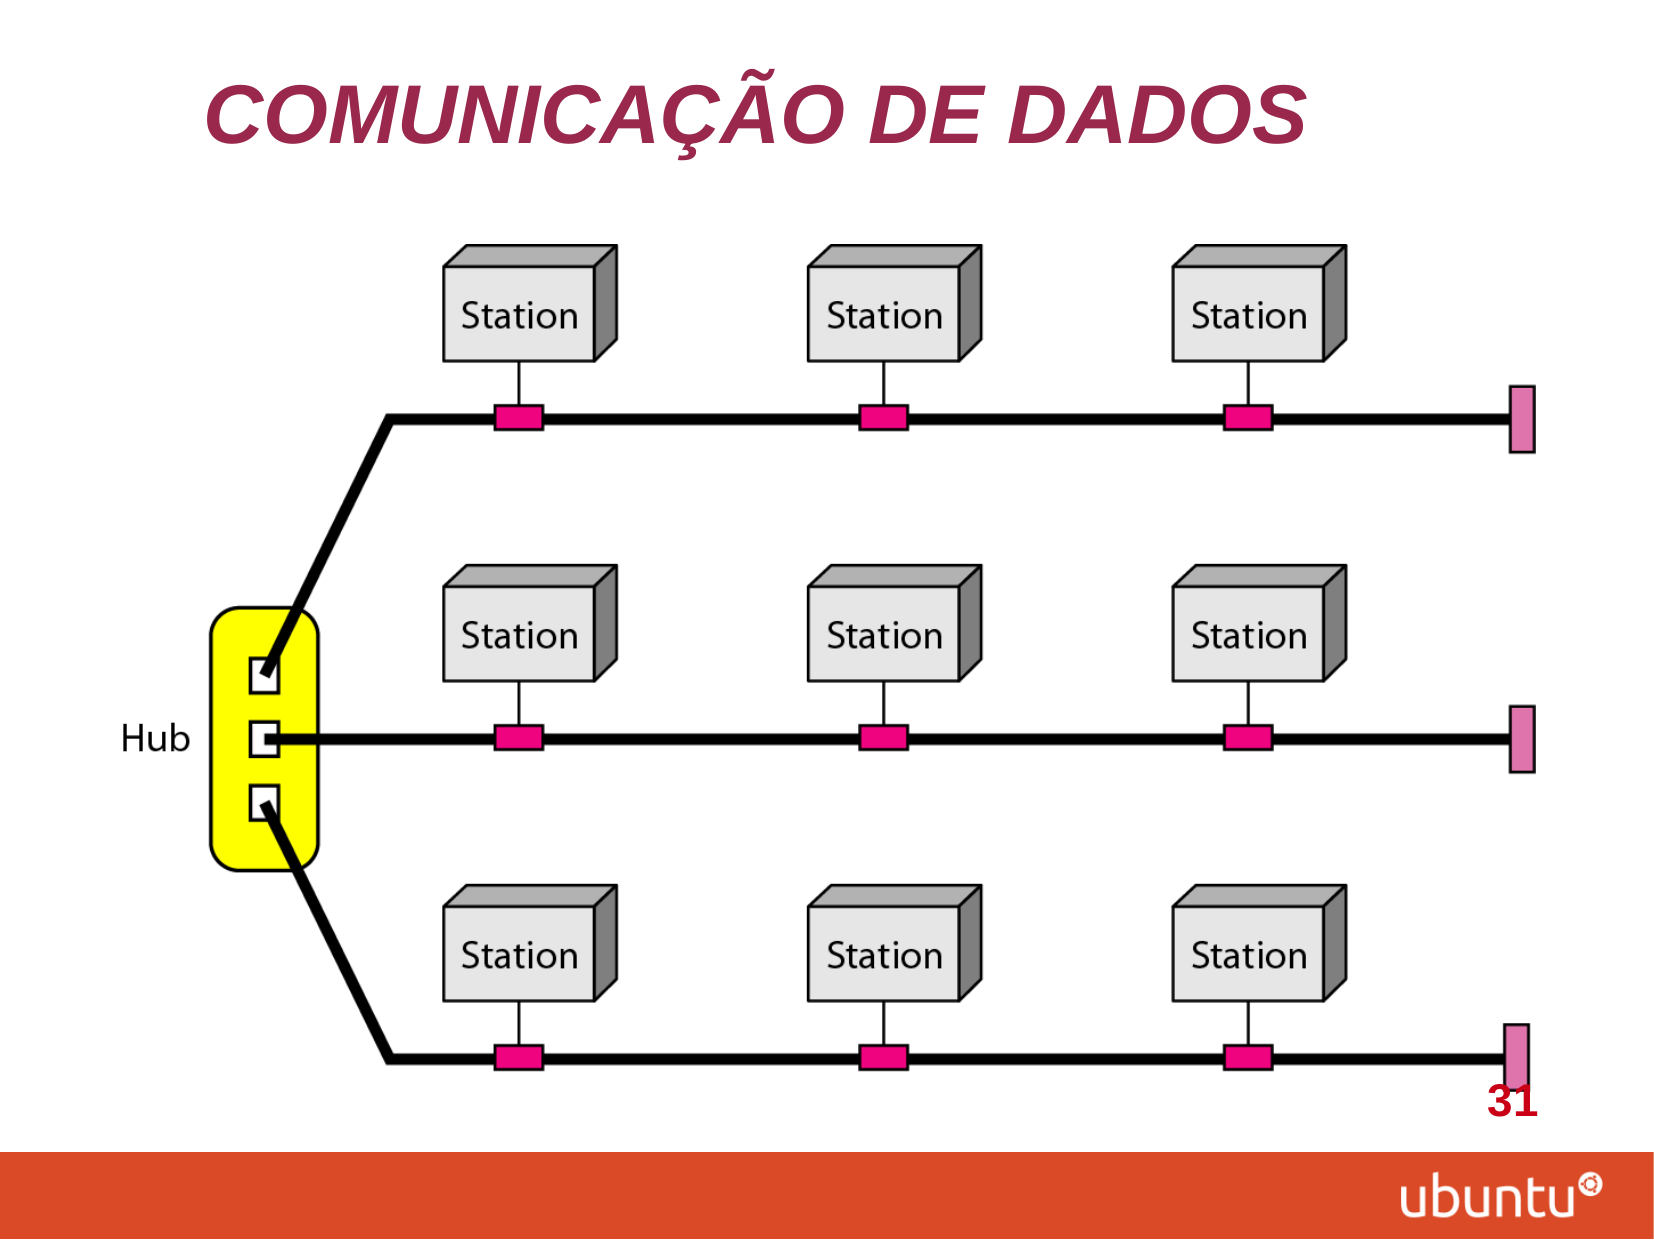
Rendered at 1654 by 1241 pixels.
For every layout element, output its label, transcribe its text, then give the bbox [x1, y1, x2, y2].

picture [0, 1152, 1654, 1239]
text_box <number> [1473, 1063, 1654, 1134]
picture [120, 244, 1536, 1093]
title COMUNICAÇÃO DE DADOS [11, 7, 1500, 200]
